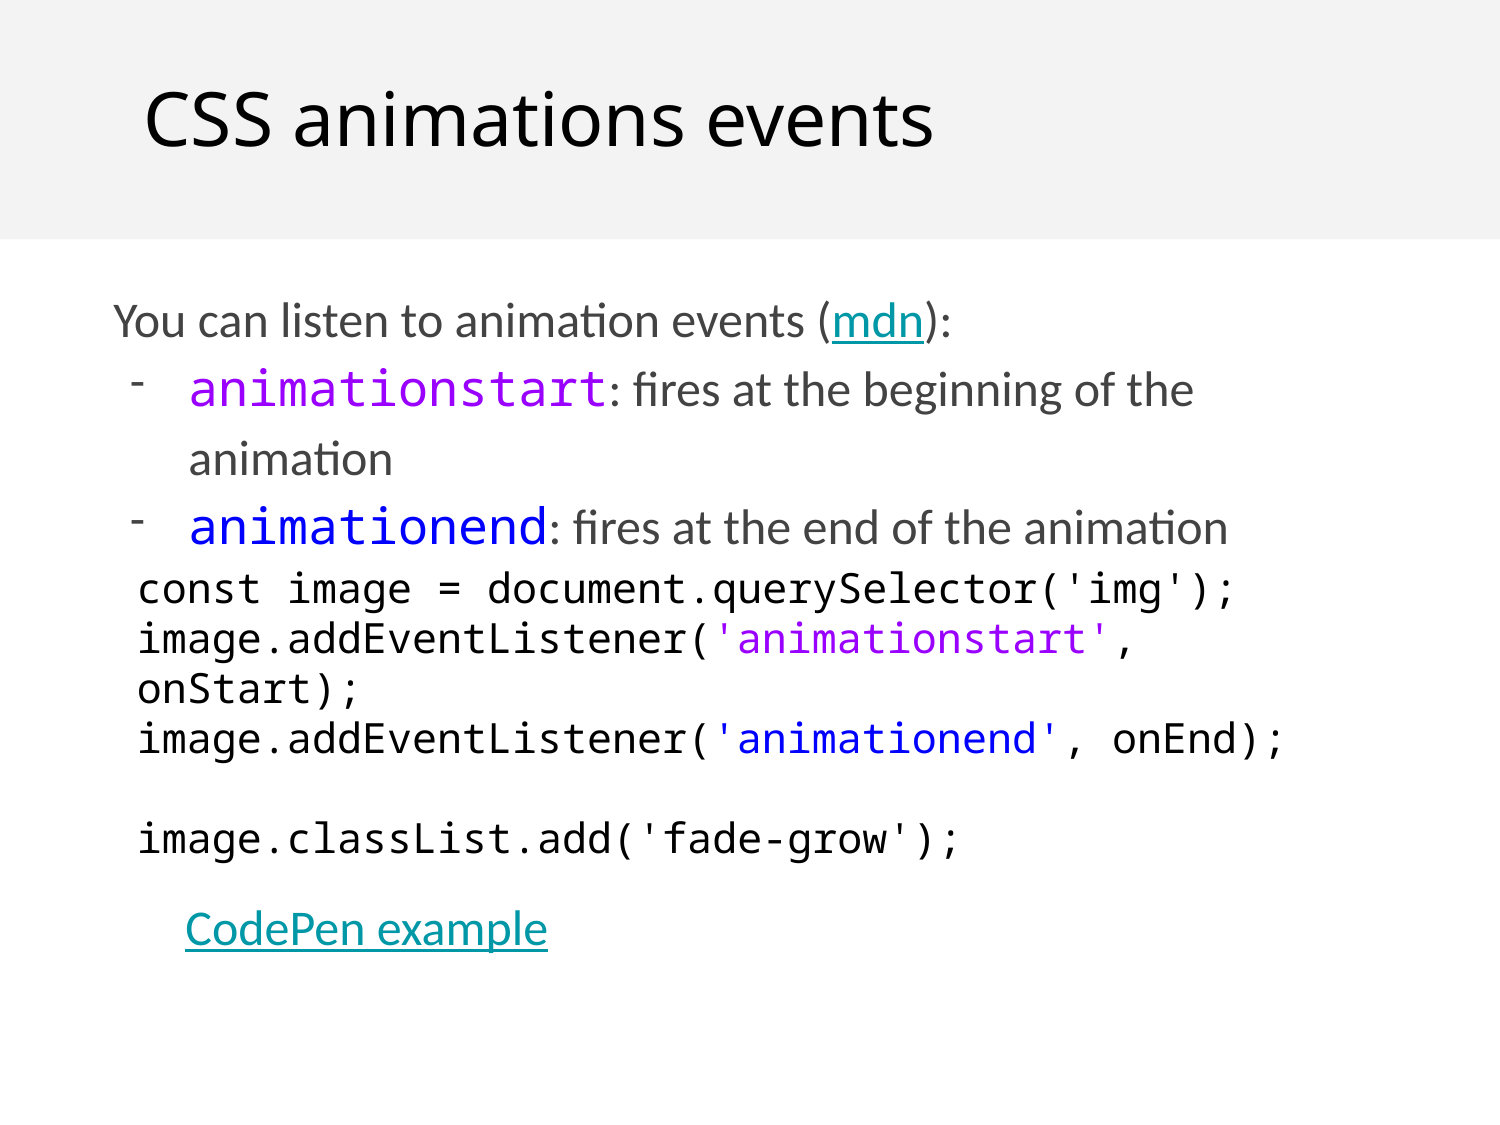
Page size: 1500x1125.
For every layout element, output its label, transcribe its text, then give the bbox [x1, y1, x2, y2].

title CSS animations events [128, 56, 1372, 183]
list You can listen to animation events (mdn): animationstart: fires at the beginning of the animation animationend: fires at the end of the animation [98, 263, 1402, 352]
text_box const image = document.querySelector('img'); image.addEventListener('animationstart', onStart); image.addEventListener('animationend', onEnd); image.classList.add('fade-grow'); [121, 546, 1379, 881]
text_box CodePen example [170, 880, 1352, 1084]
